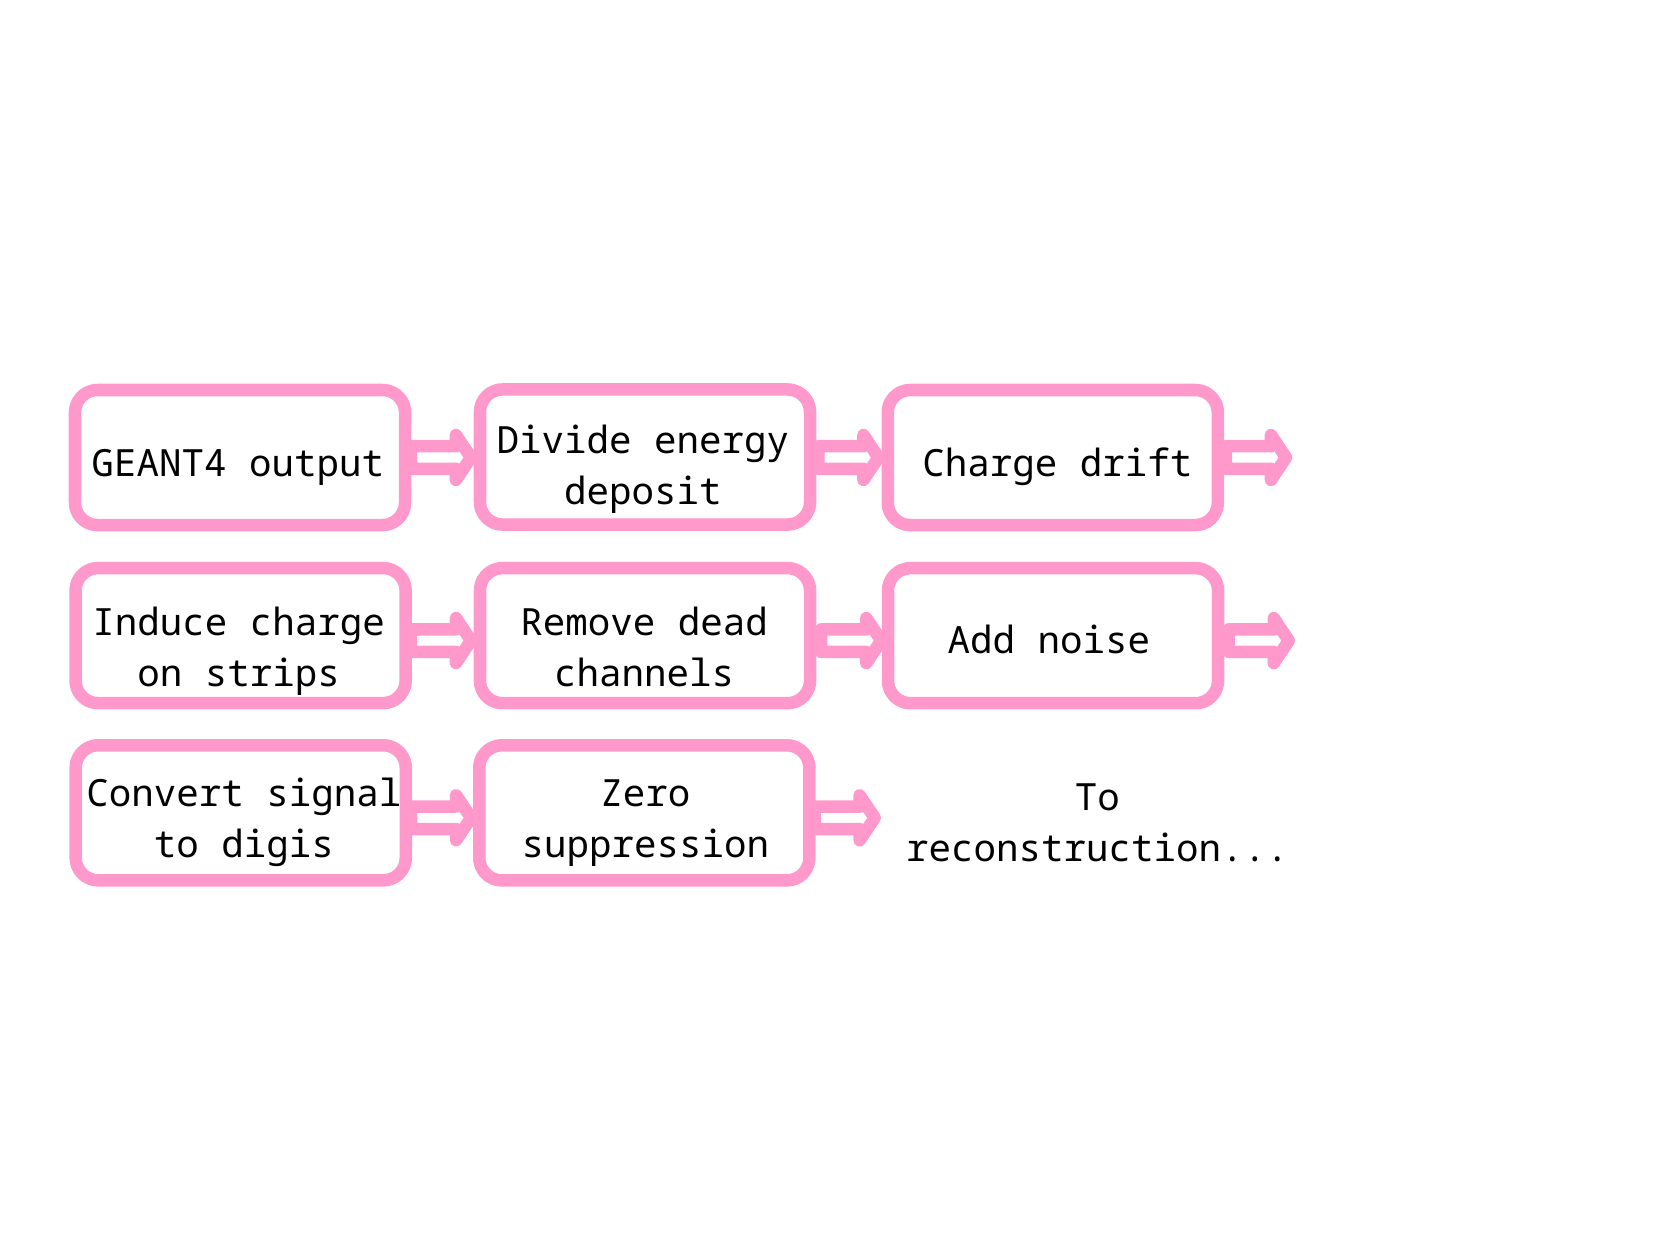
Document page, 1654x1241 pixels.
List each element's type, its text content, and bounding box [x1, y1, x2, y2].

text_box Remove dead channels [505, 588, 849, 691]
text_box GEANT4 output [76, 429, 400, 488]
text_box Divide energy deposit [481, 406, 825, 552]
text_box Charge drift [907, 428, 1251, 497]
text_box Zero suppression [821, 813, 859, 822]
text_box Convert signal to digis [71, 759, 424, 862]
text_box To reconstruction... [891, 763, 1310, 897]
text_box Zero suppression [506, 759, 859, 862]
text_box Induce charge on strips [77, 588, 421, 691]
text_box Add noise [932, 606, 1201, 674]
